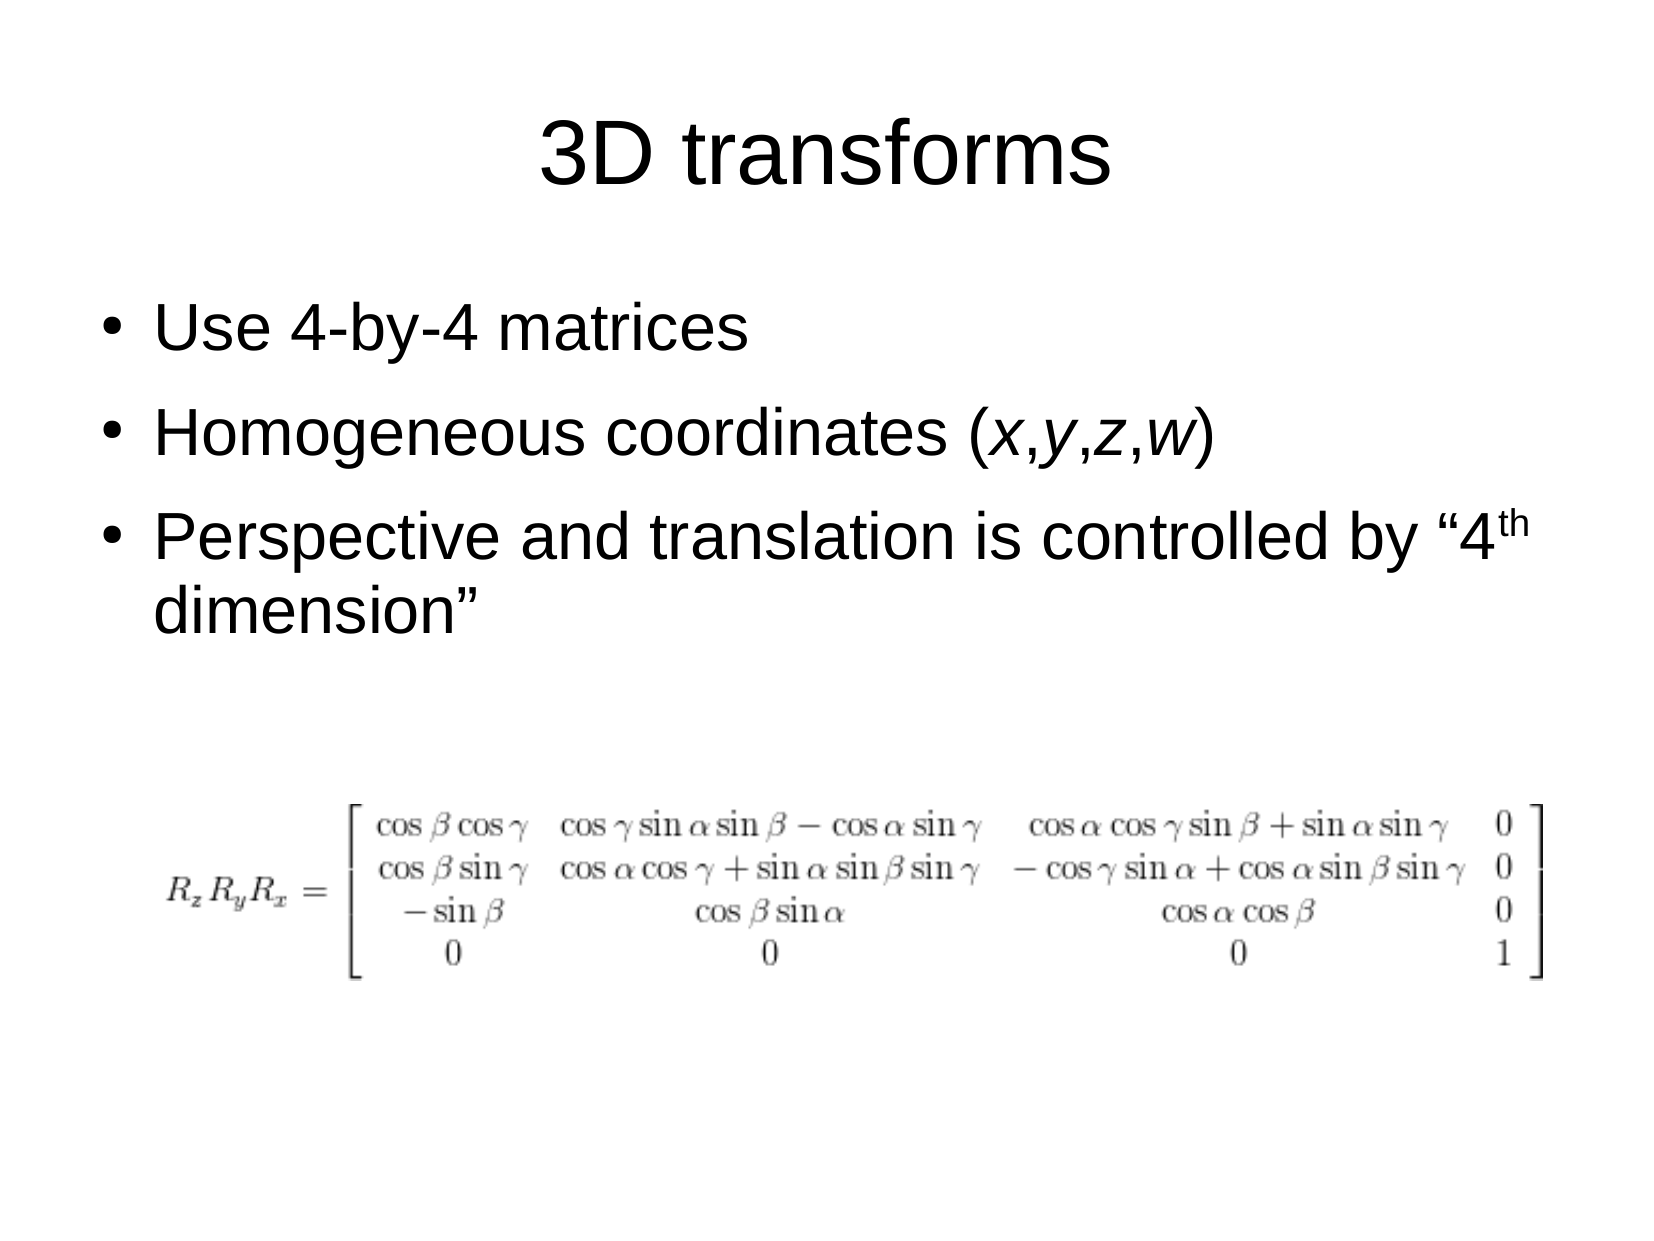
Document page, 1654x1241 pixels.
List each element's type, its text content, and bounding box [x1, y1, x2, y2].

title 3D transforms [82, 49, 1571, 257]
list Use 4-by-4 matrices Homogeneous coordinates (x,y,z,w) Perspective and translation is controlled by “4th dimension” [82, 290, 1571, 1010]
picture [165, 804, 1543, 981]
